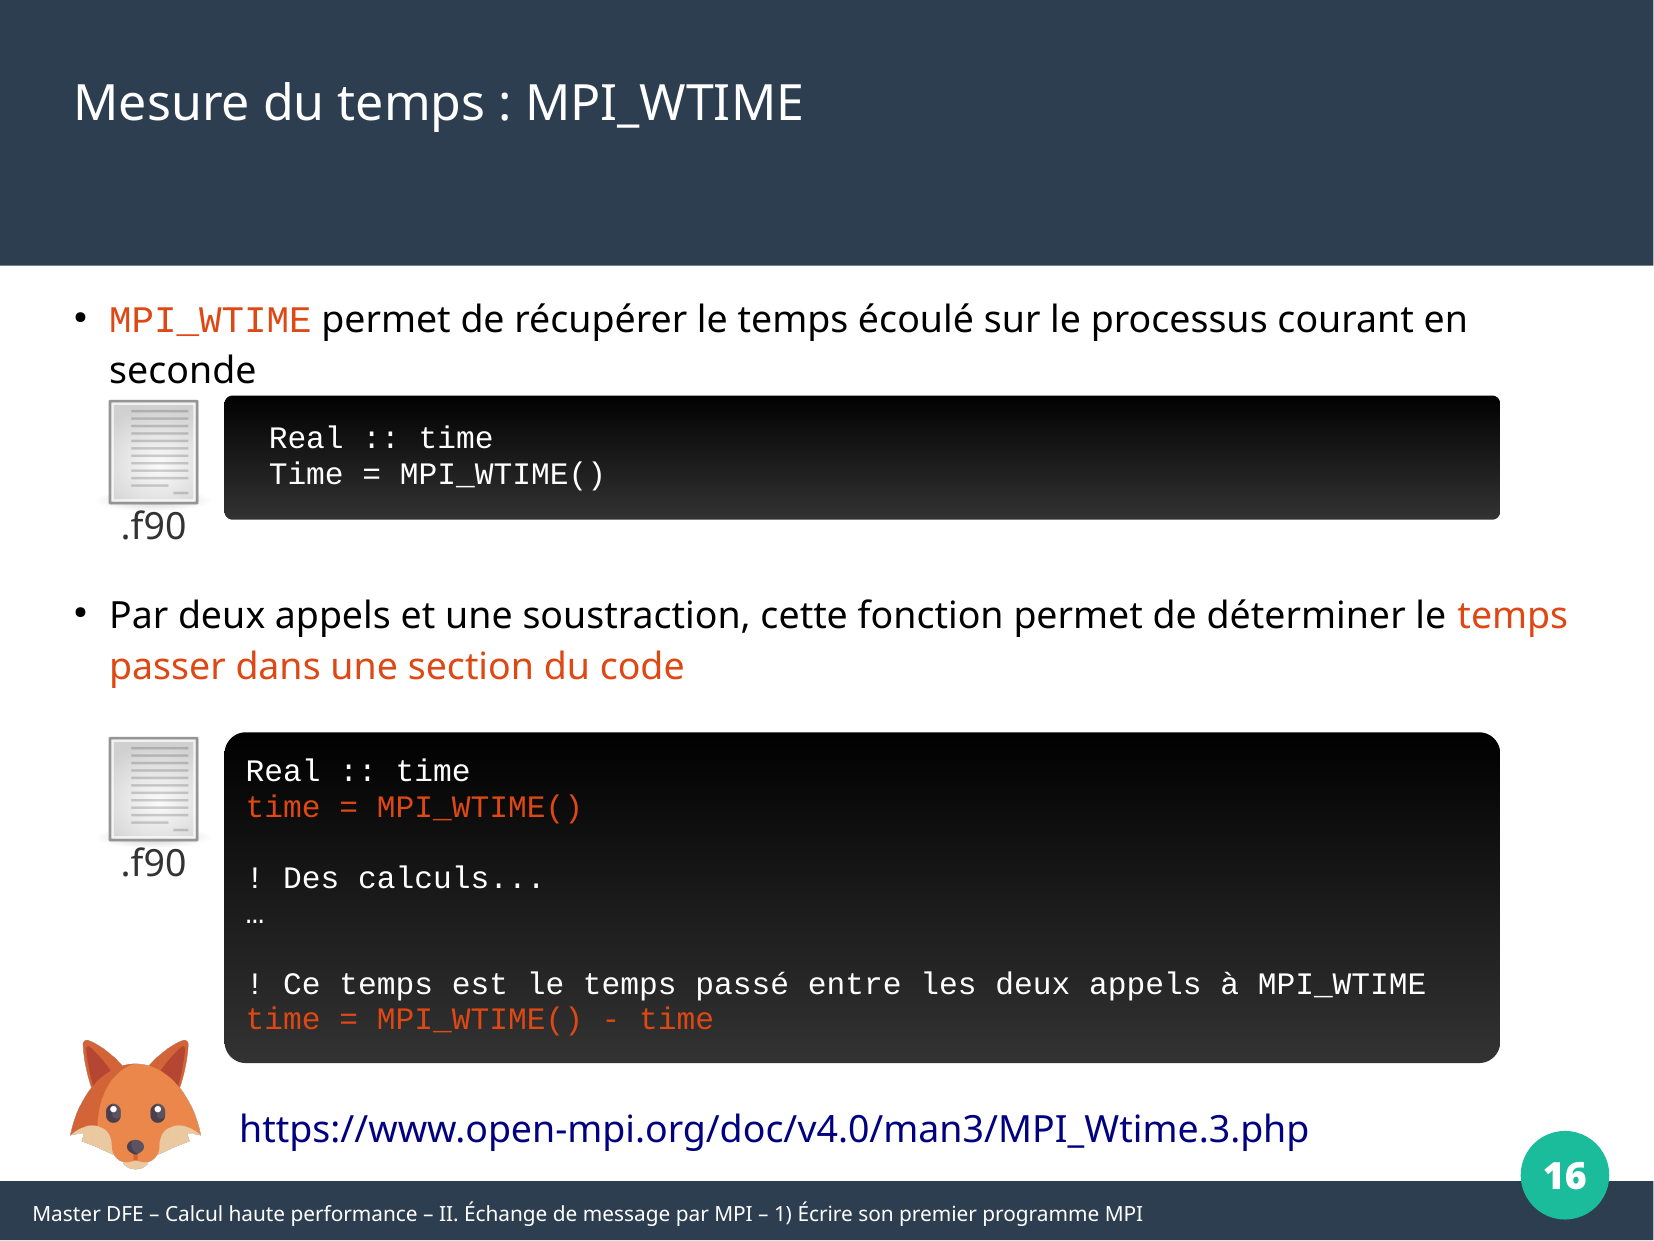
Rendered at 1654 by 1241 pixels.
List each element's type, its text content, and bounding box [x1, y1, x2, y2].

picture [94, 732, 213, 828]
text_box [224, 395, 1501, 520]
text_box Par deux appels et une soustraction, cette fonction permet de déterminer le temps passer dans une section du code [59, 580, 1619, 698]
text_box .f90 [76, 492, 231, 558]
text_box .f90 [76, 828, 231, 895]
picture [70, 1039, 201, 1170]
text_box Master DFE – Calcul haute performance – II. Échange de message par MPI – 1) Écrire son premier programme MPI [17, 1191, 1436, 1235]
text_box Real :: time Time = MPI_WTIME() [253, 415, 1465, 514]
text_box MPI_WTIME permet de récupérer le temps écoulé sur le processus courant en seconde [59, 285, 1619, 355]
picture [94, 395, 213, 492]
text_box Mesure du temps : MPI_WTIME [59, 59, 1619, 254]
text_box Real :: time time = MPI_WTIME() ! Des calculs... … ! Ce temps est le temps passé entre les deux appels à MPI_WTIME time = MPI_WTIME() - time [224, 732, 1501, 1064]
text_box https://www.open-mpi.org/doc/v4.0/man3/MPI_Wtime.3.php [224, 1094, 1489, 1164]
